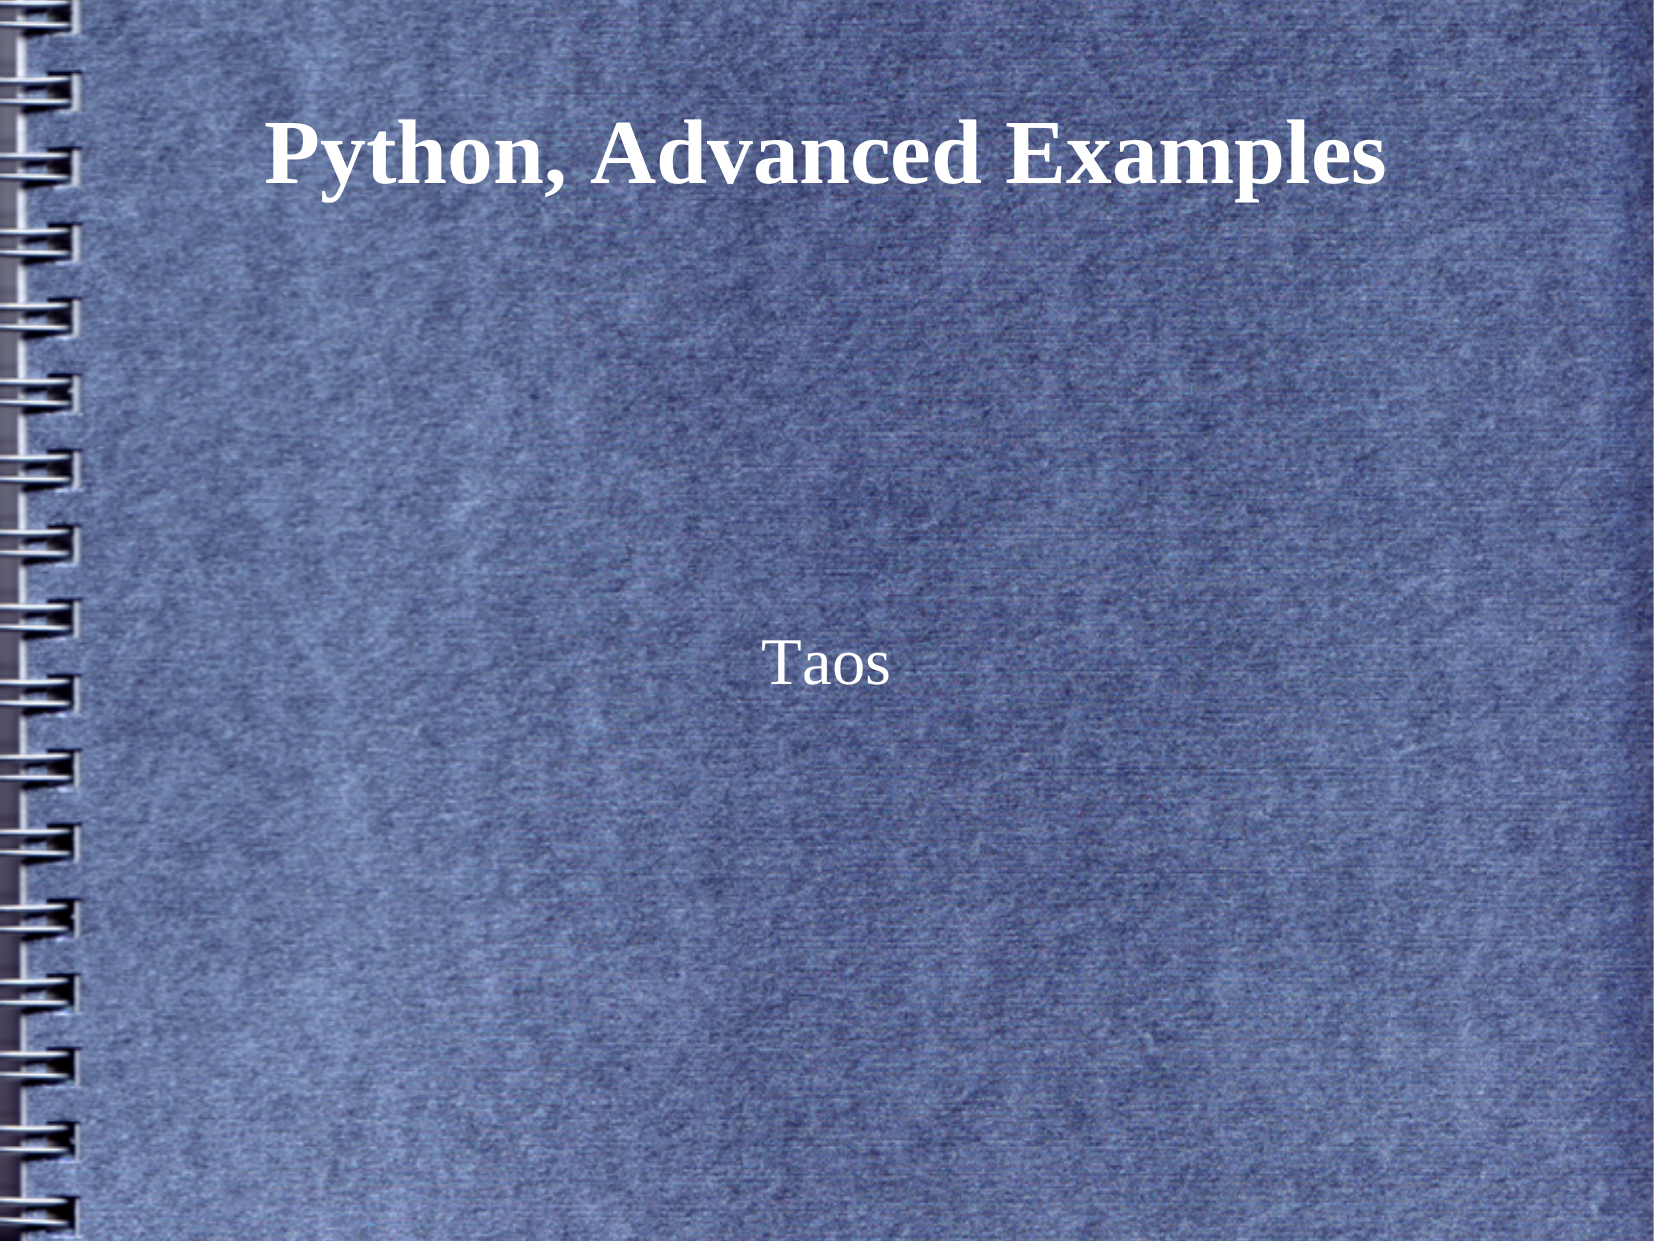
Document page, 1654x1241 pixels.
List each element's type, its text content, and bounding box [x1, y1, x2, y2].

subtitle Taos [82, 290, 1571, 1109]
picture [0, 0, 1654, 1241]
title Python, Advanced Examples [82, 49, 1571, 257]
